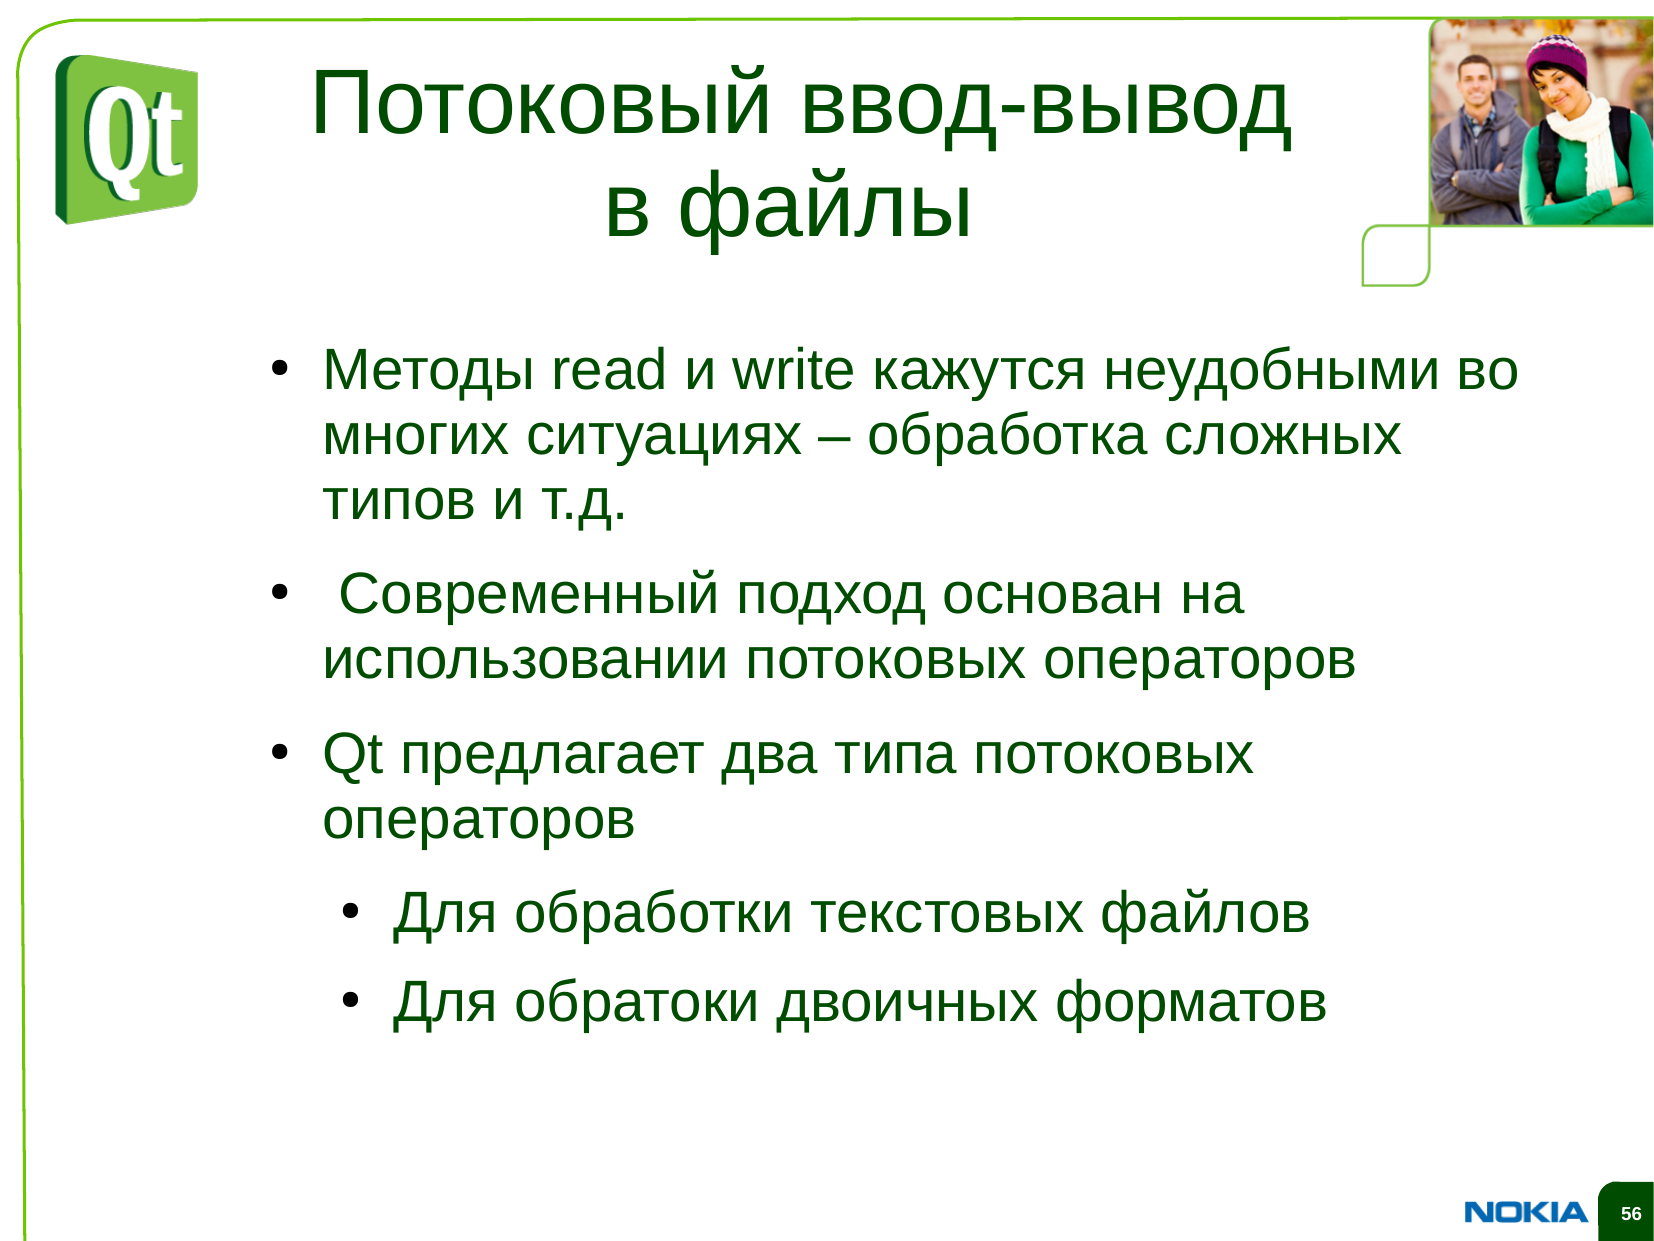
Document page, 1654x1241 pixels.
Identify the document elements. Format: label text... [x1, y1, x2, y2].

picture [55, 55, 198, 225]
list Методы read и write кажутся неудобными во многих ситуациях – обработка сложных типов и т.д. Современный подход основан на использовании потоковых операторов Qt предлагает два типа потоковых операторов Для обработки текстовых файлов Для обратоки двоичных форматов [251, 336, 1571, 1100]
title Потоковый ввод-вывод в файлы [251, 49, 1327, 257]
picture [1361, 17, 1654, 287]
picture [1465, 1201, 1589, 1223]
